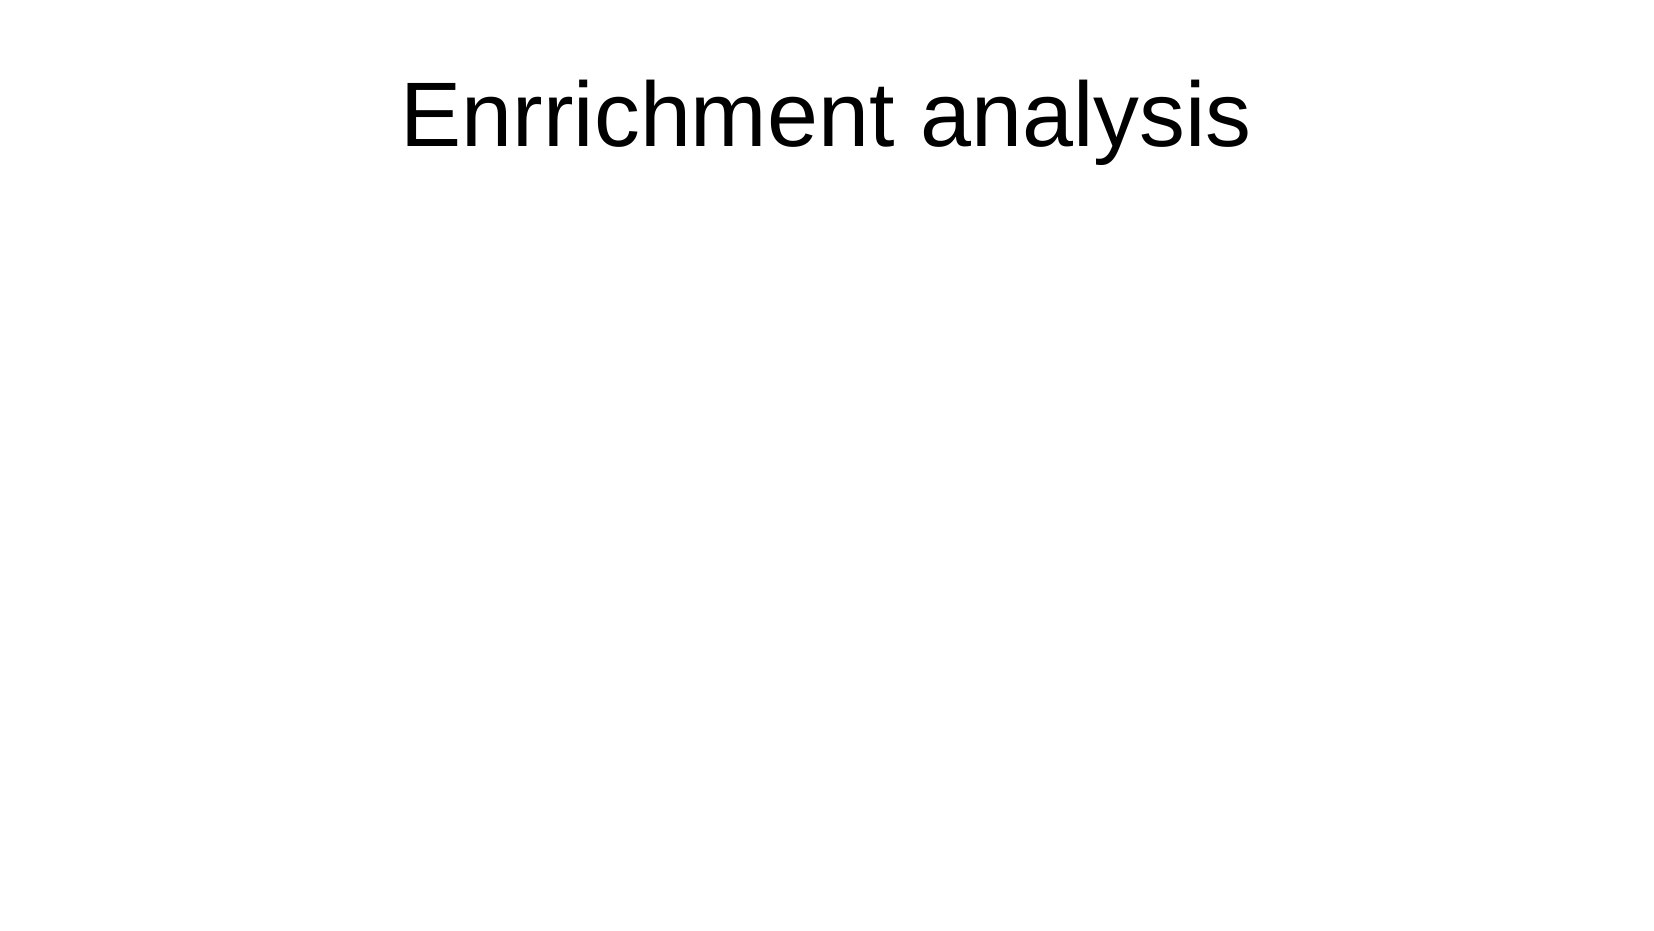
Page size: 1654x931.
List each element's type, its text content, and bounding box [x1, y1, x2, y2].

title Enrrichment analysis [82, 37, 1571, 193]
